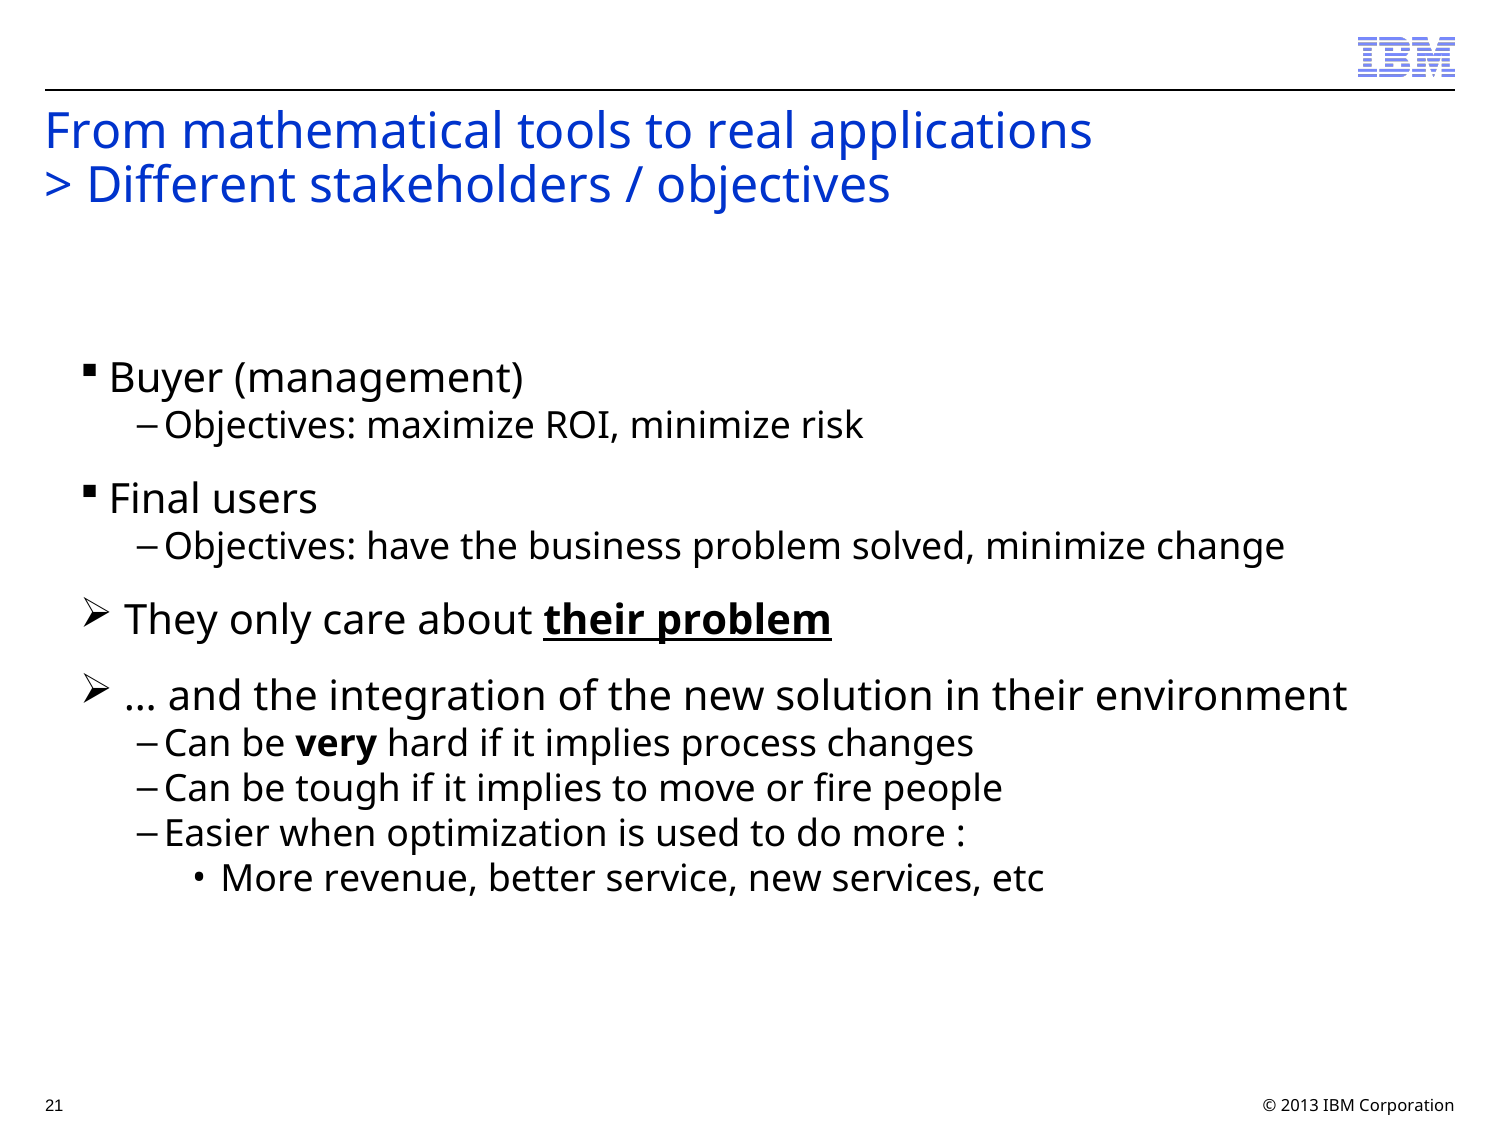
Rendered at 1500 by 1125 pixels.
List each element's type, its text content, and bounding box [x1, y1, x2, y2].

list [29, 307, 1455, 1000]
title From mathematical tools to real applications > Different stakeholders / objectives [29, 97, 1455, 279]
text_box Buyer (management) Objectives: maximize ROI, minimize risk Final users Objectives: have the business problem solved, minimize change They only care about their problem … and the integration of the new solution in their environment Can be very hard if it implies process changes Can be tough if it implies to move or fire people Easier when optimization is used to do more : More revenue, better service, new services, etc [65, 342, 1491, 1035]
picture [1358, 37, 1455, 77]
